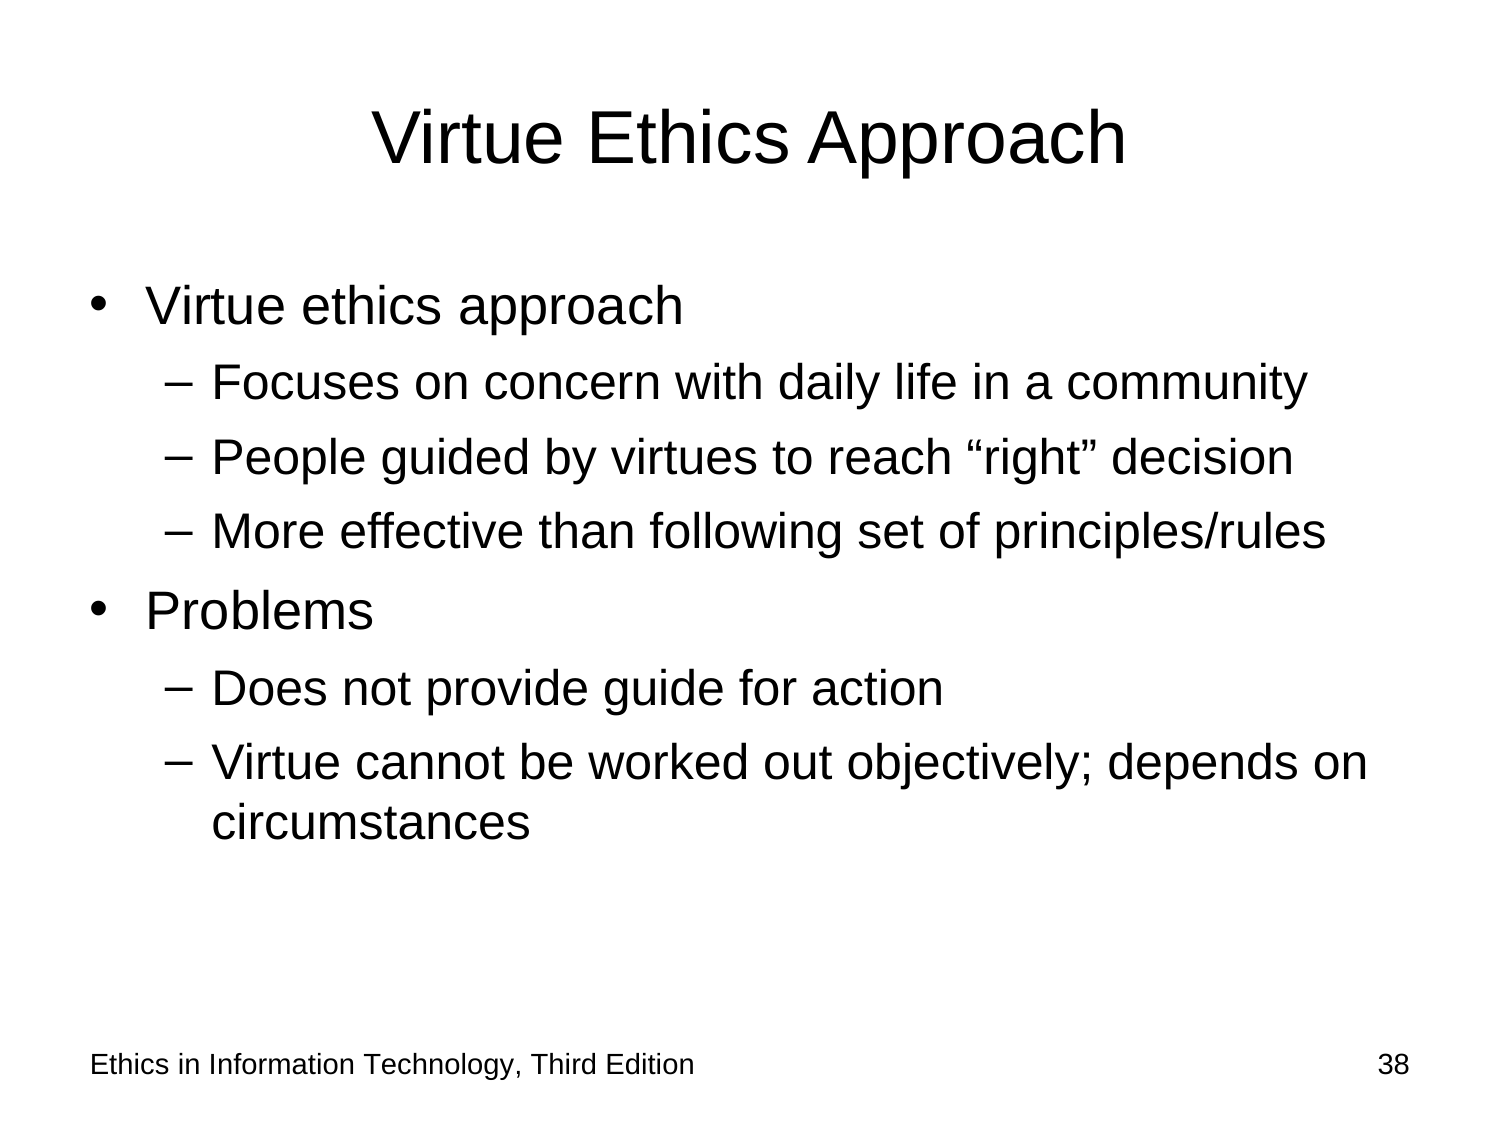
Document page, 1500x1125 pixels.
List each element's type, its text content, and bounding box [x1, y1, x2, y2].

text_box <number> [1074, 1037, 1425, 1103]
list Virtue ethics approach Focuses on concern with daily life in a community People guided by virtues to reach “right” decision More effective than following set of principles/rules Problems Does not provide guide for action Virtue cannot be worked out objectively; depends on circumstances [75, 262, 1425, 1005]
title Virtue Ethics Approach [75, 45, 1425, 233]
text_box Ethics in Information Technology, Third Edition [74, 1037, 1074, 1103]
